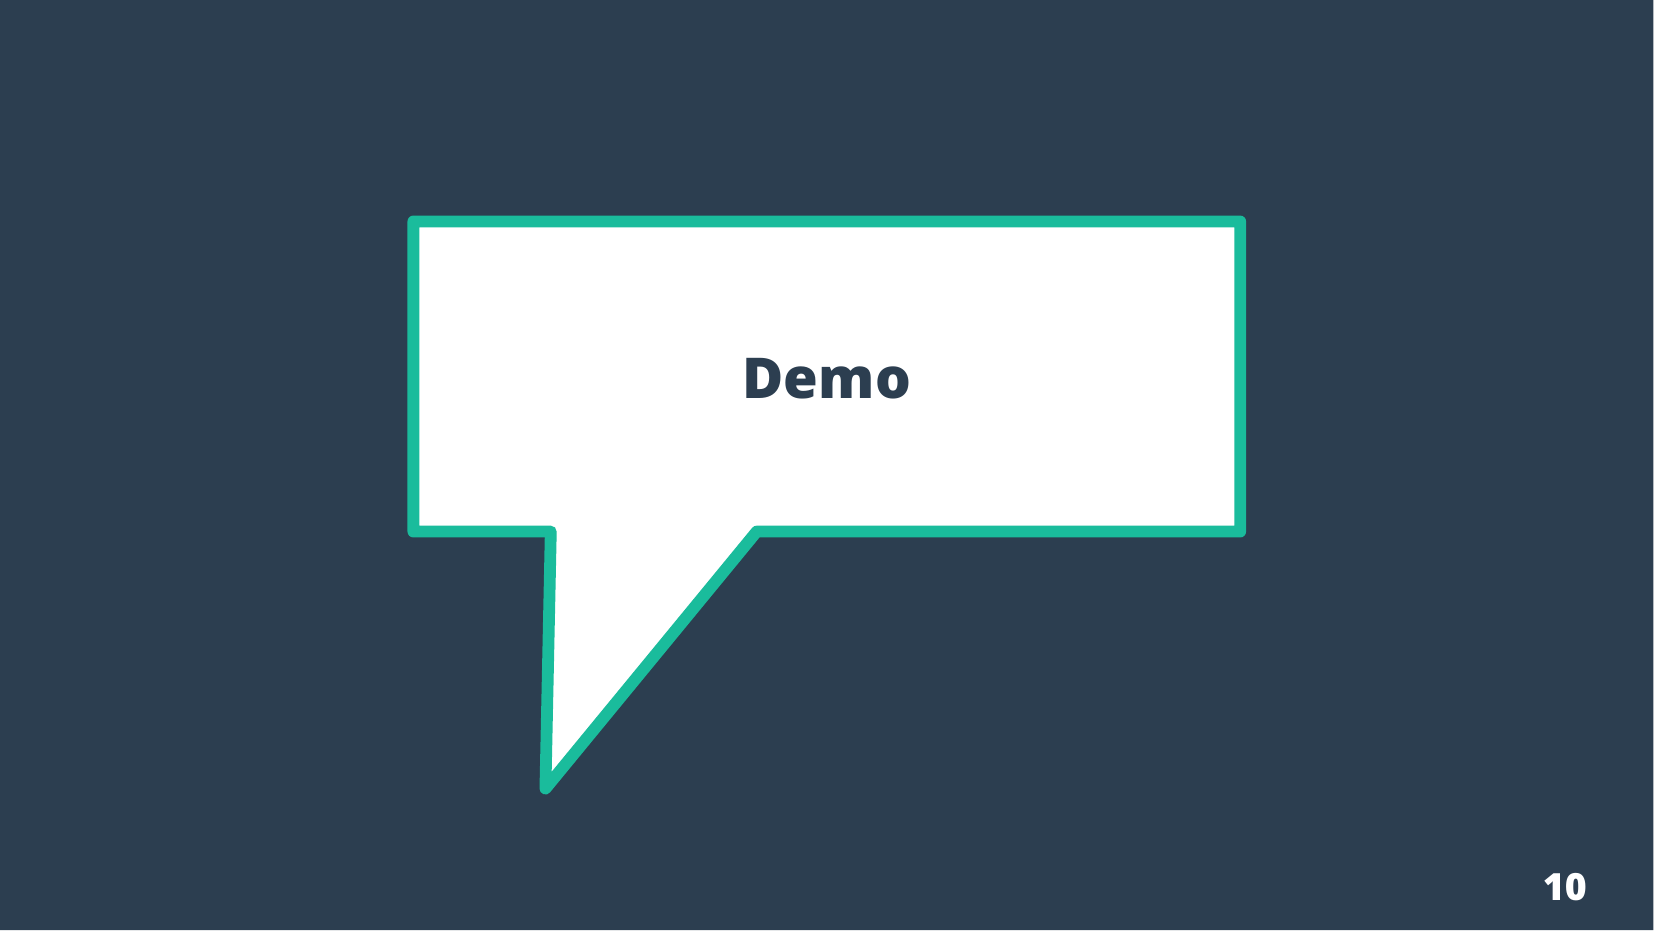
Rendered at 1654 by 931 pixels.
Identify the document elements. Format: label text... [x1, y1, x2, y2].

title Demo [442, 243, 1211, 510]
